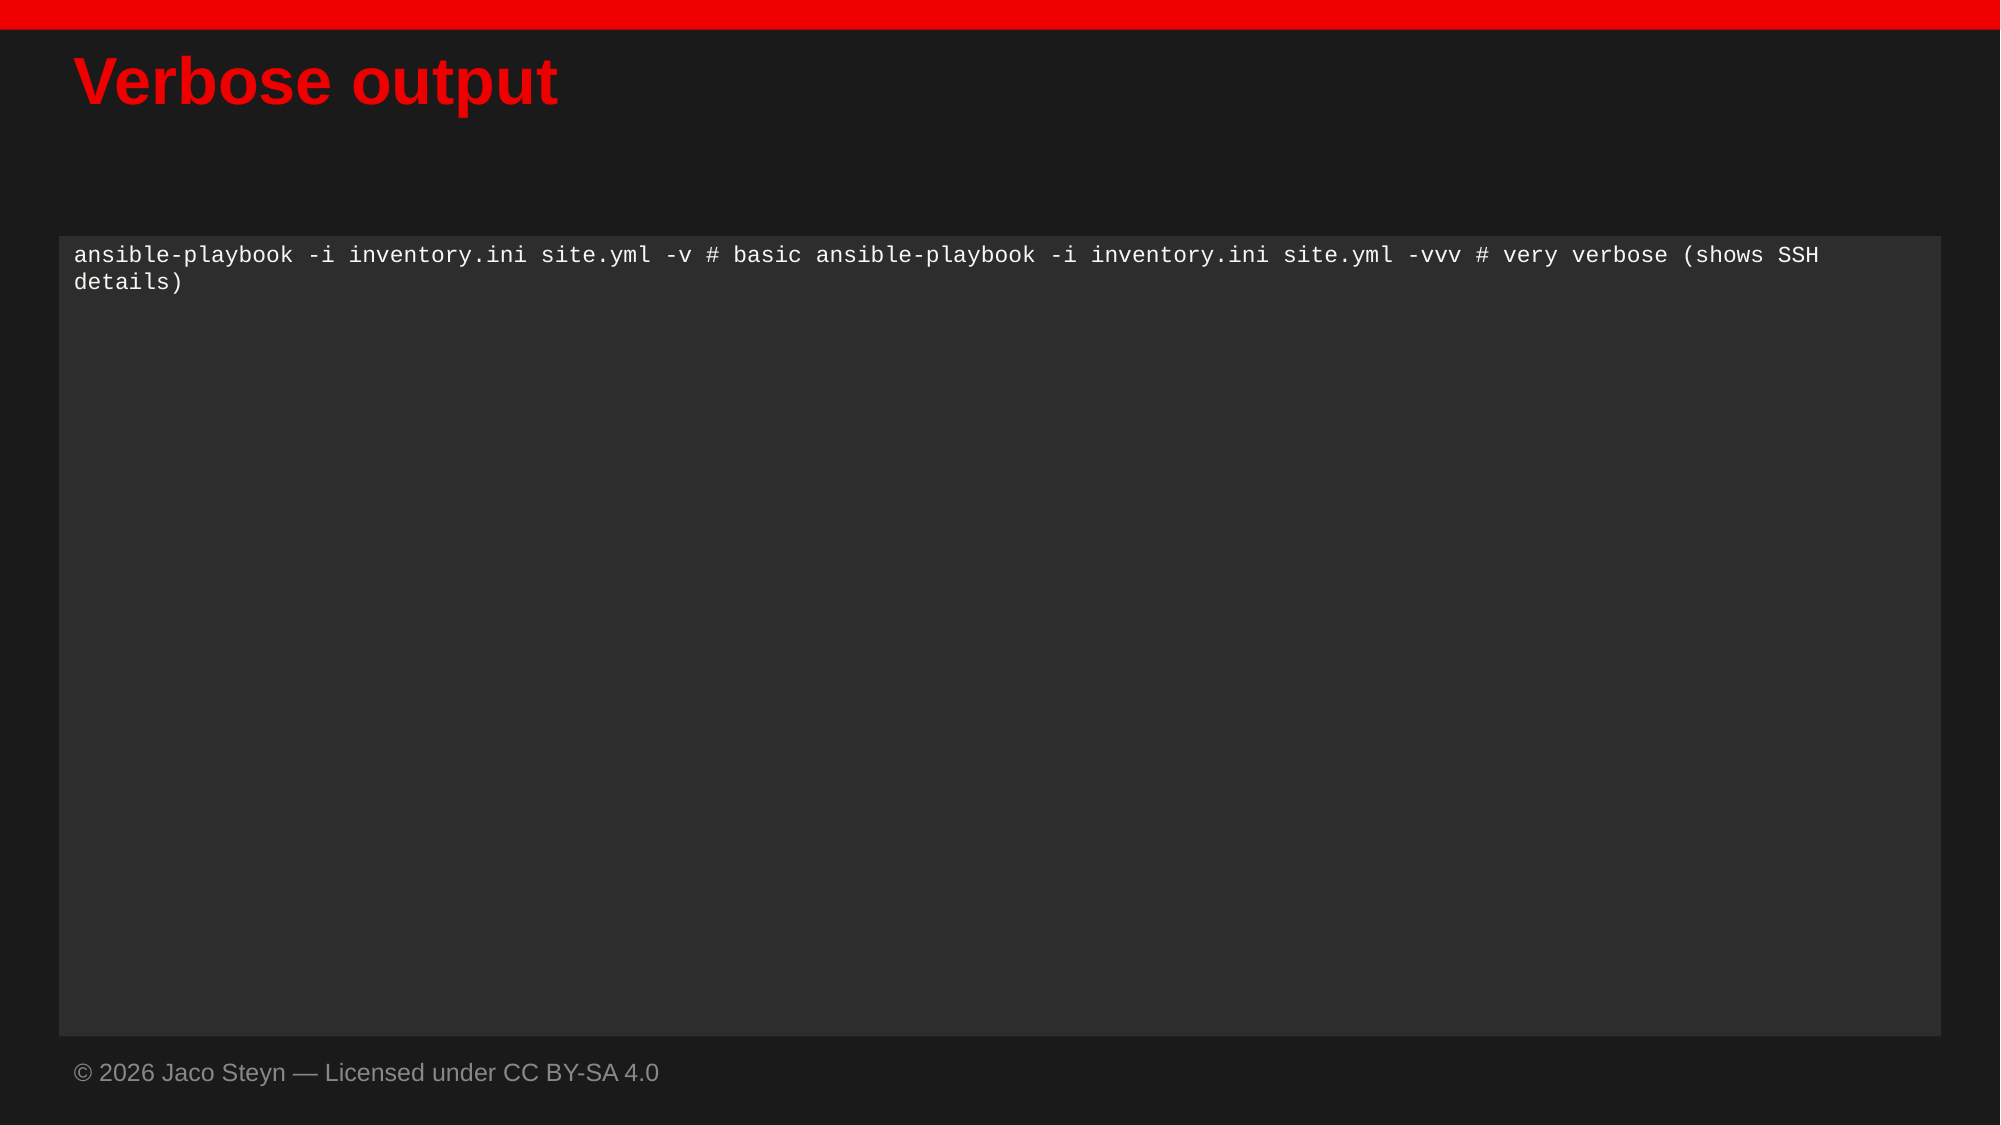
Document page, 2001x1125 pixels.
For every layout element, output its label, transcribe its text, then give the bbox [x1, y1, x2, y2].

text_box Verbose output [59, 36, 1942, 208]
text_box © 2026 Jaco Steyn — Licensed under CC BY-SA 4.0 [59, 1051, 1942, 1093]
text_box [0, 0, 2001, 30]
text_box ansible-playbook -i inventory.ini site.yml -v # basic ansible-playbook -i inventory.ini site.yml -vvv # very verbose (shows SSH details) [59, 236, 1942, 1037]
